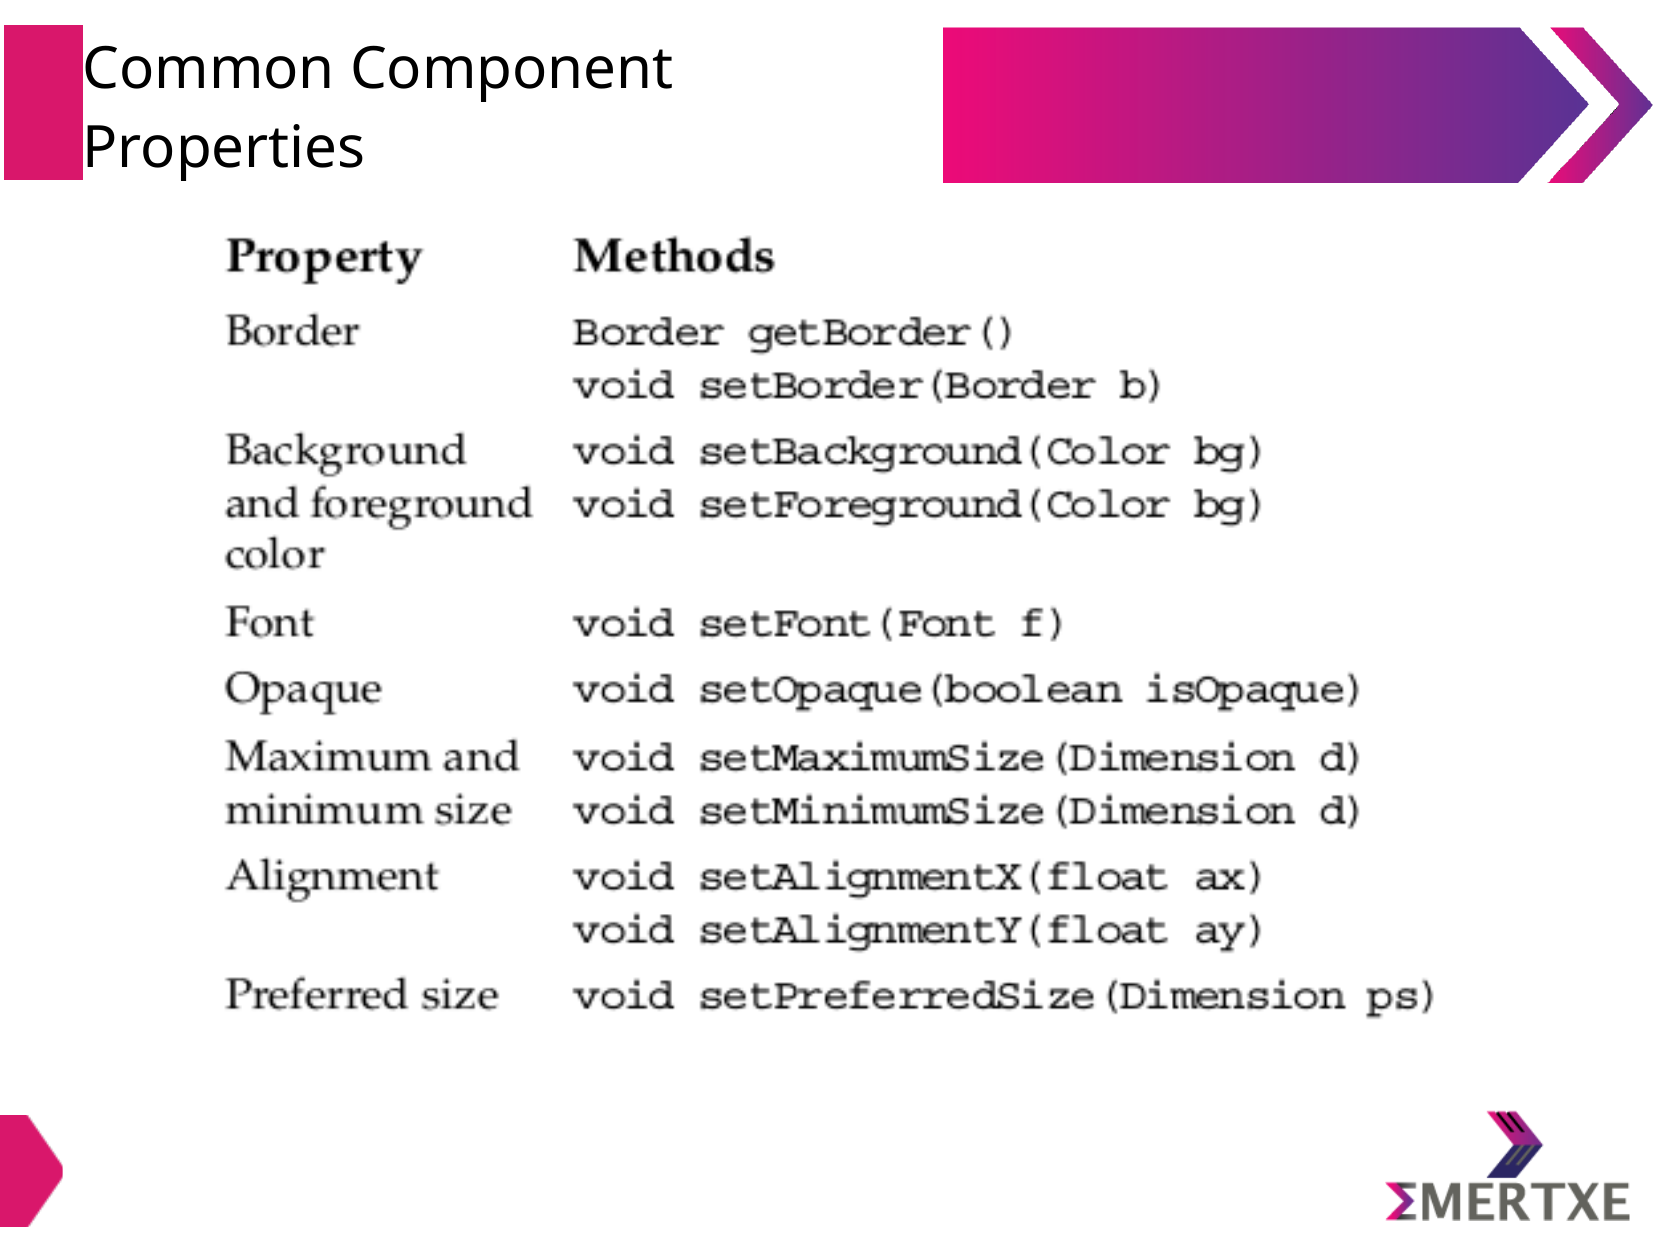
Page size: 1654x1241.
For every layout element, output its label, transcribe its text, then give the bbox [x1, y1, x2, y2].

picture [1385, 1107, 1631, 1221]
picture [1571, 27, 1653, 183]
title Common Component Properties [82, 2, 1571, 210]
picture [165, 224, 1471, 1066]
